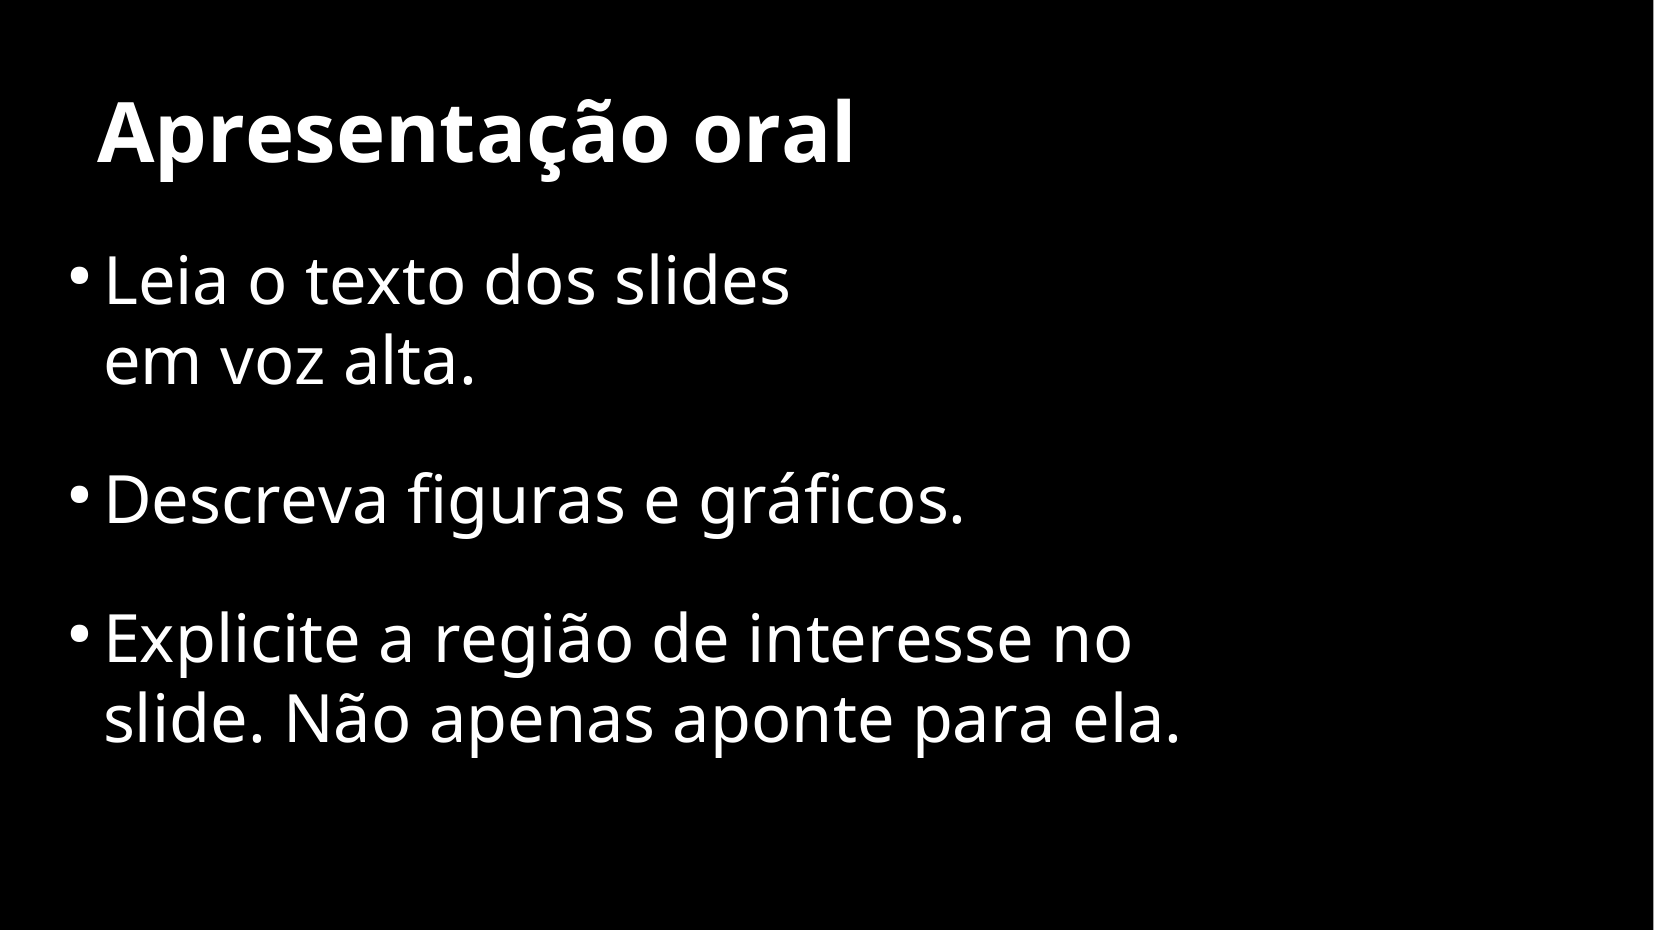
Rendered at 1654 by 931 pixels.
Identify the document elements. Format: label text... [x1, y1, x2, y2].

text_box Leia o texto dos slides em voz alta. Descreva figuras e gráficos. Explicite a região de interesse no slide. Não apenas aponte para ela. [53, 230, 1394, 922]
text_box Apresentação oral [82, 70, 1406, 130]
